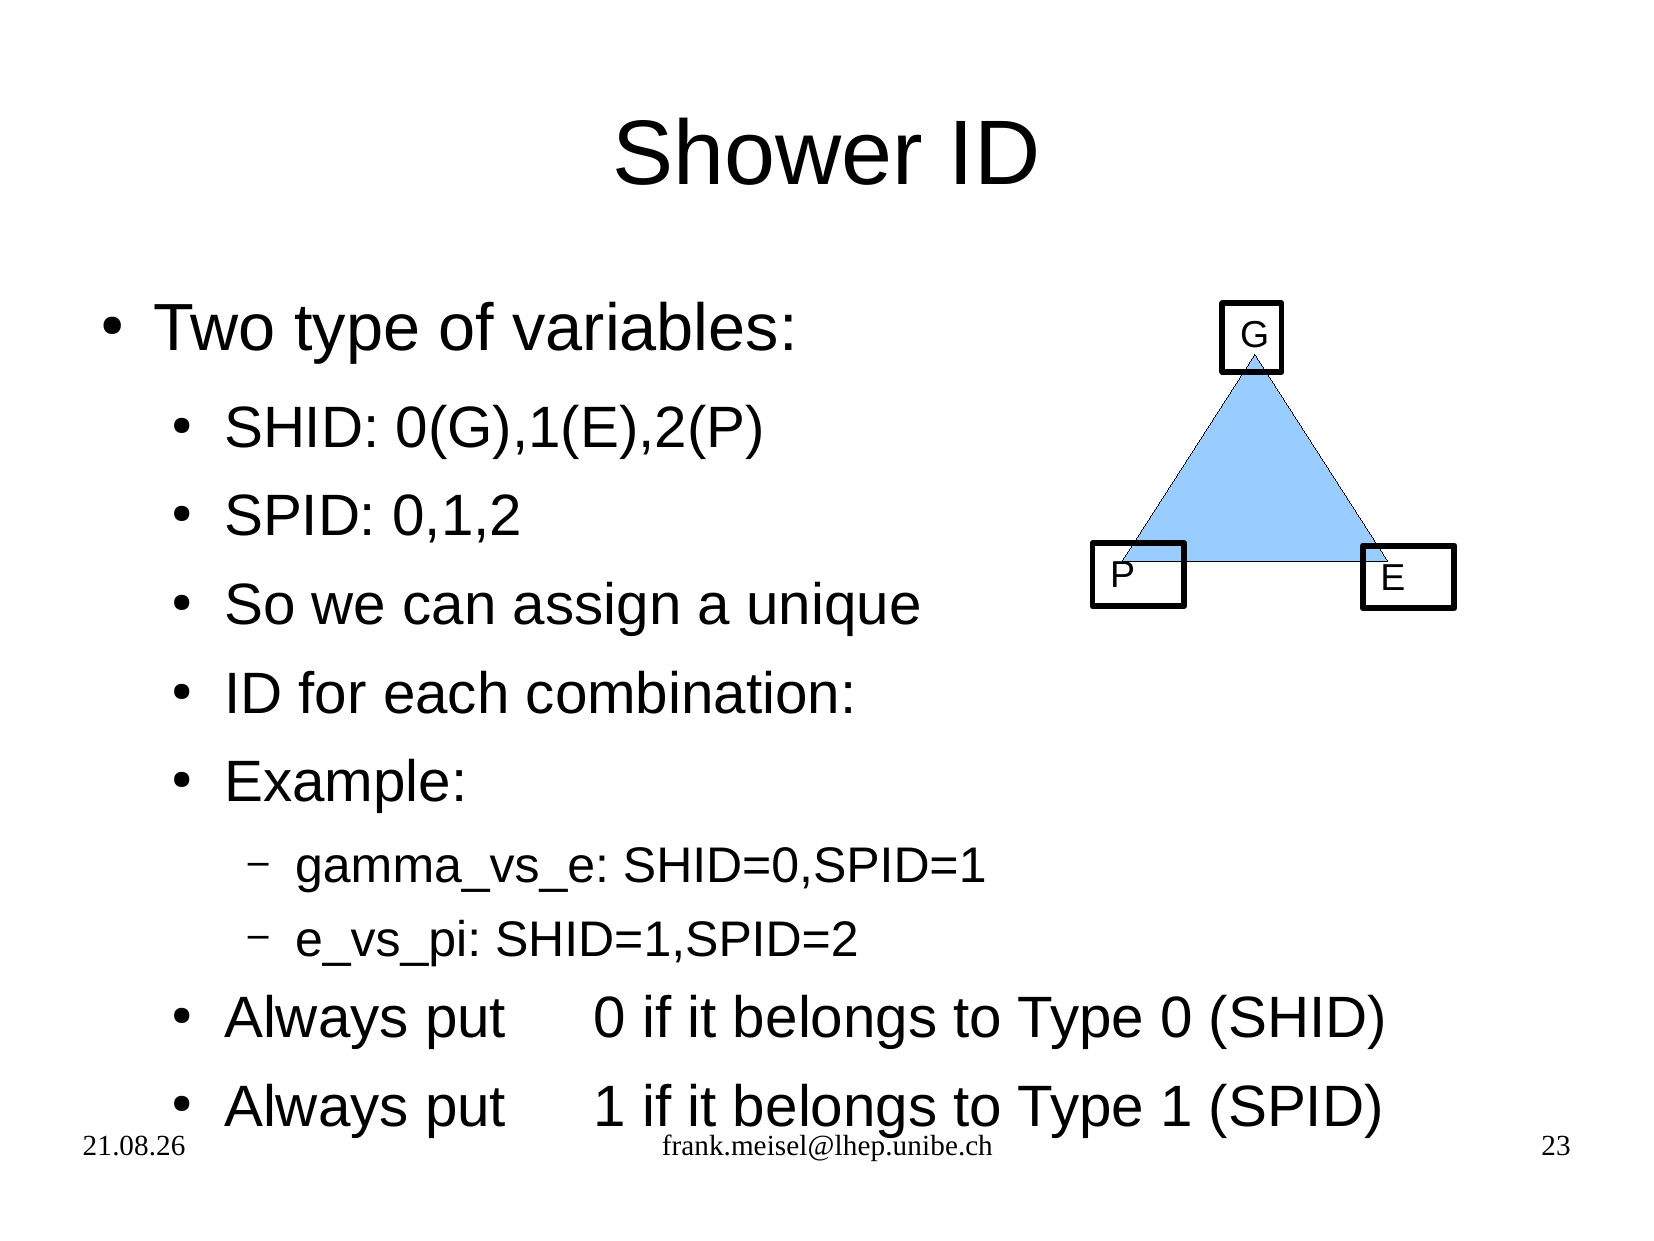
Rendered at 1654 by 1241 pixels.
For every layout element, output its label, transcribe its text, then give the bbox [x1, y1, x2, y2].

list Two type of variables: SHID: 0(G),1(E),2(P) SPID: 0,1,2 So we can assign a unique ID for each combination: Example: gamma_vs_e: SHID=0,SPID=1 e_vs_pi: SHID=1,SPID=2 Always put 0 if it belongs to Type 0 (SHID) Always put 1 if it belongs to Type 1 (SPID) [82, 290, 1571, 1241]
text_box P [1092, 543, 1185, 607]
text_box G [1222, 303, 1282, 372]
title Shower ID [82, 49, 1571, 257]
text_box E [1362, 545, 1455, 609]
